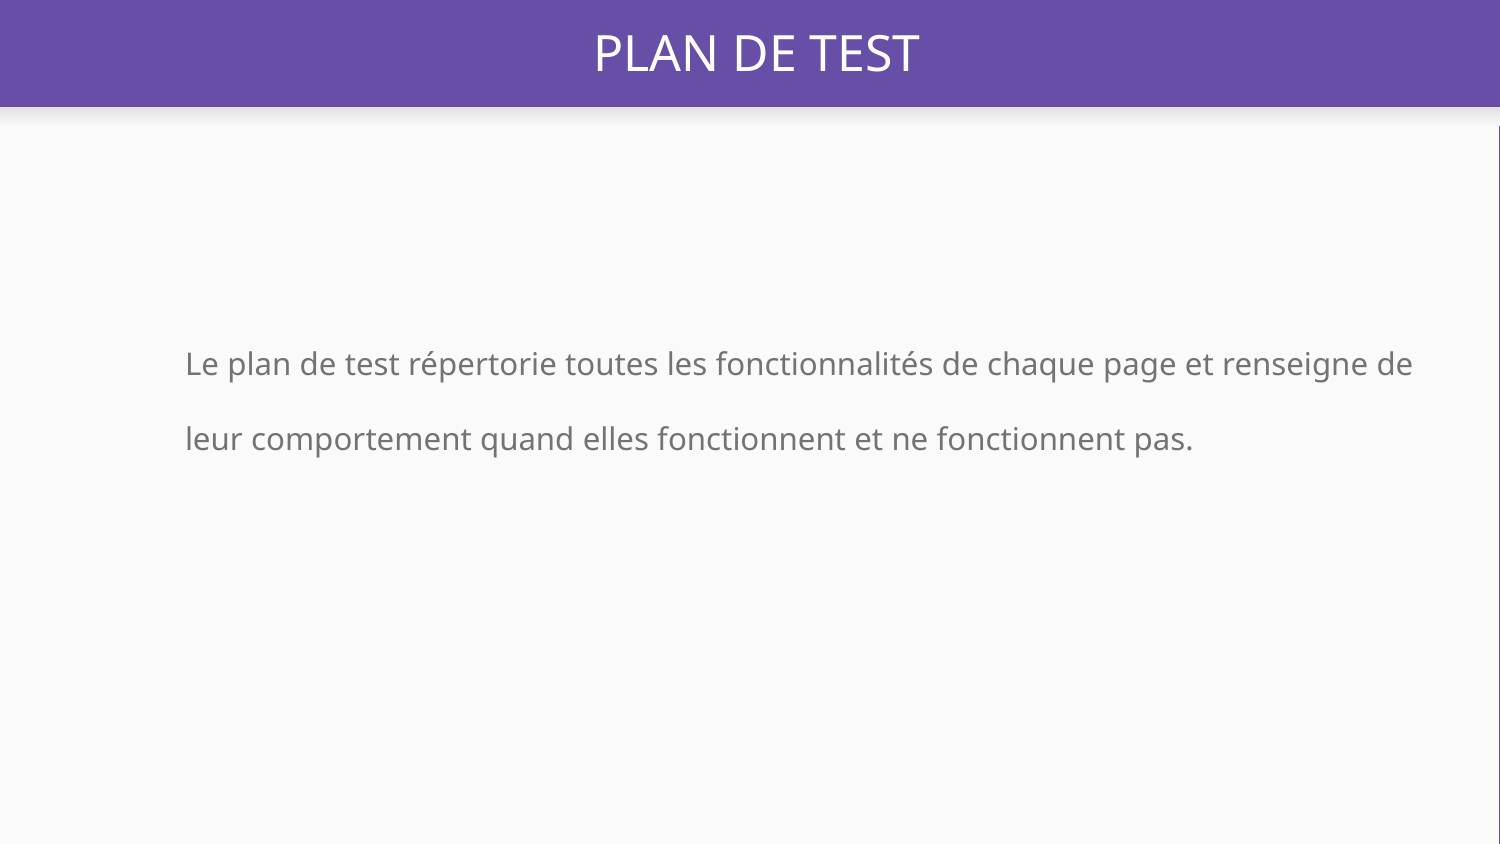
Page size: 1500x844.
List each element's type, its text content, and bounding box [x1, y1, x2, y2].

text_box Le plan de test répertorie toutes les fonctionnalités de chaque page et renseigne de leur comportement quand elles fonctionnent et ne fonctionnent pas. [95, 292, 1463, 472]
title PLAN DE TEST [7, 0, 1500, 103]
